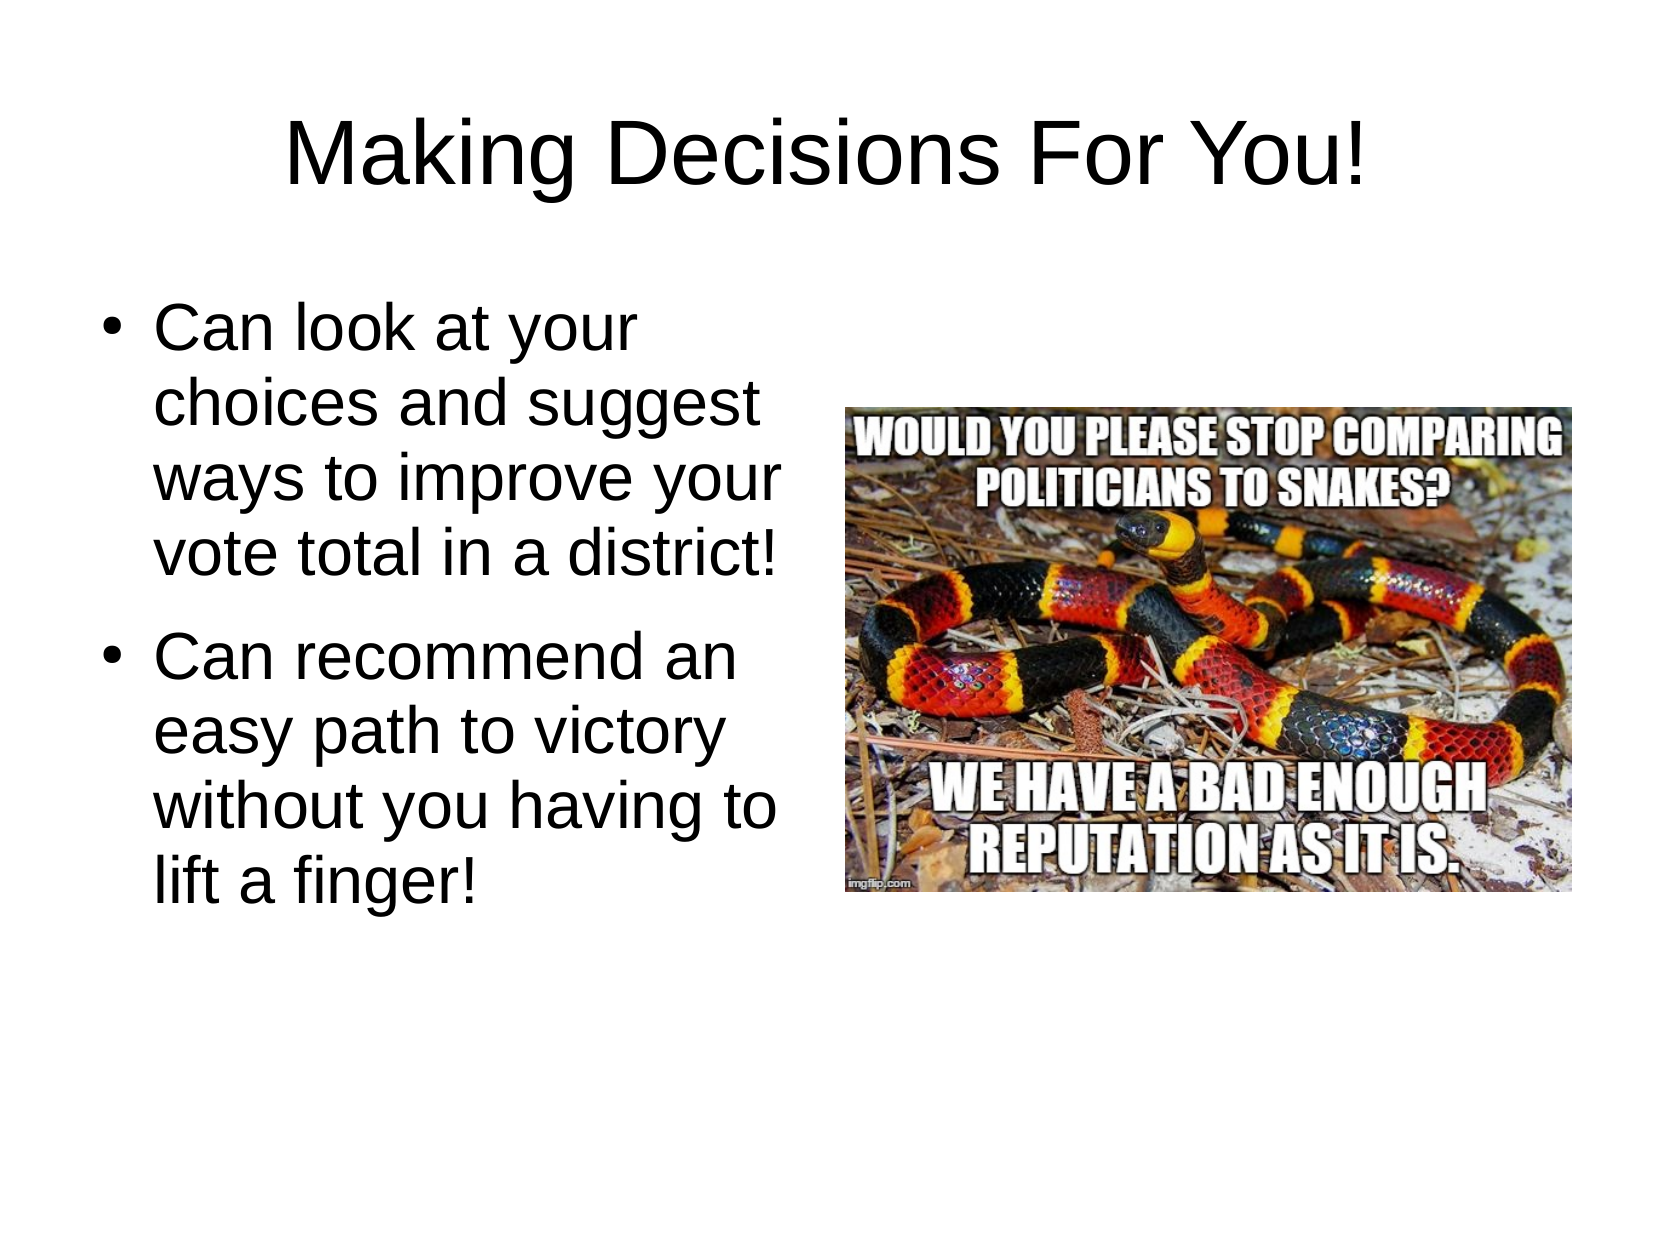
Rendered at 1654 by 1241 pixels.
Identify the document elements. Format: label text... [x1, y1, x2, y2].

picture [845, 407, 1572, 892]
list Can look at your choices and suggest ways to improve your vote total in a district! Can recommend an easy path to victory without you having to lift a finger! [82, 290, 809, 1010]
title Making Decisions For You! [82, 49, 1571, 257]
